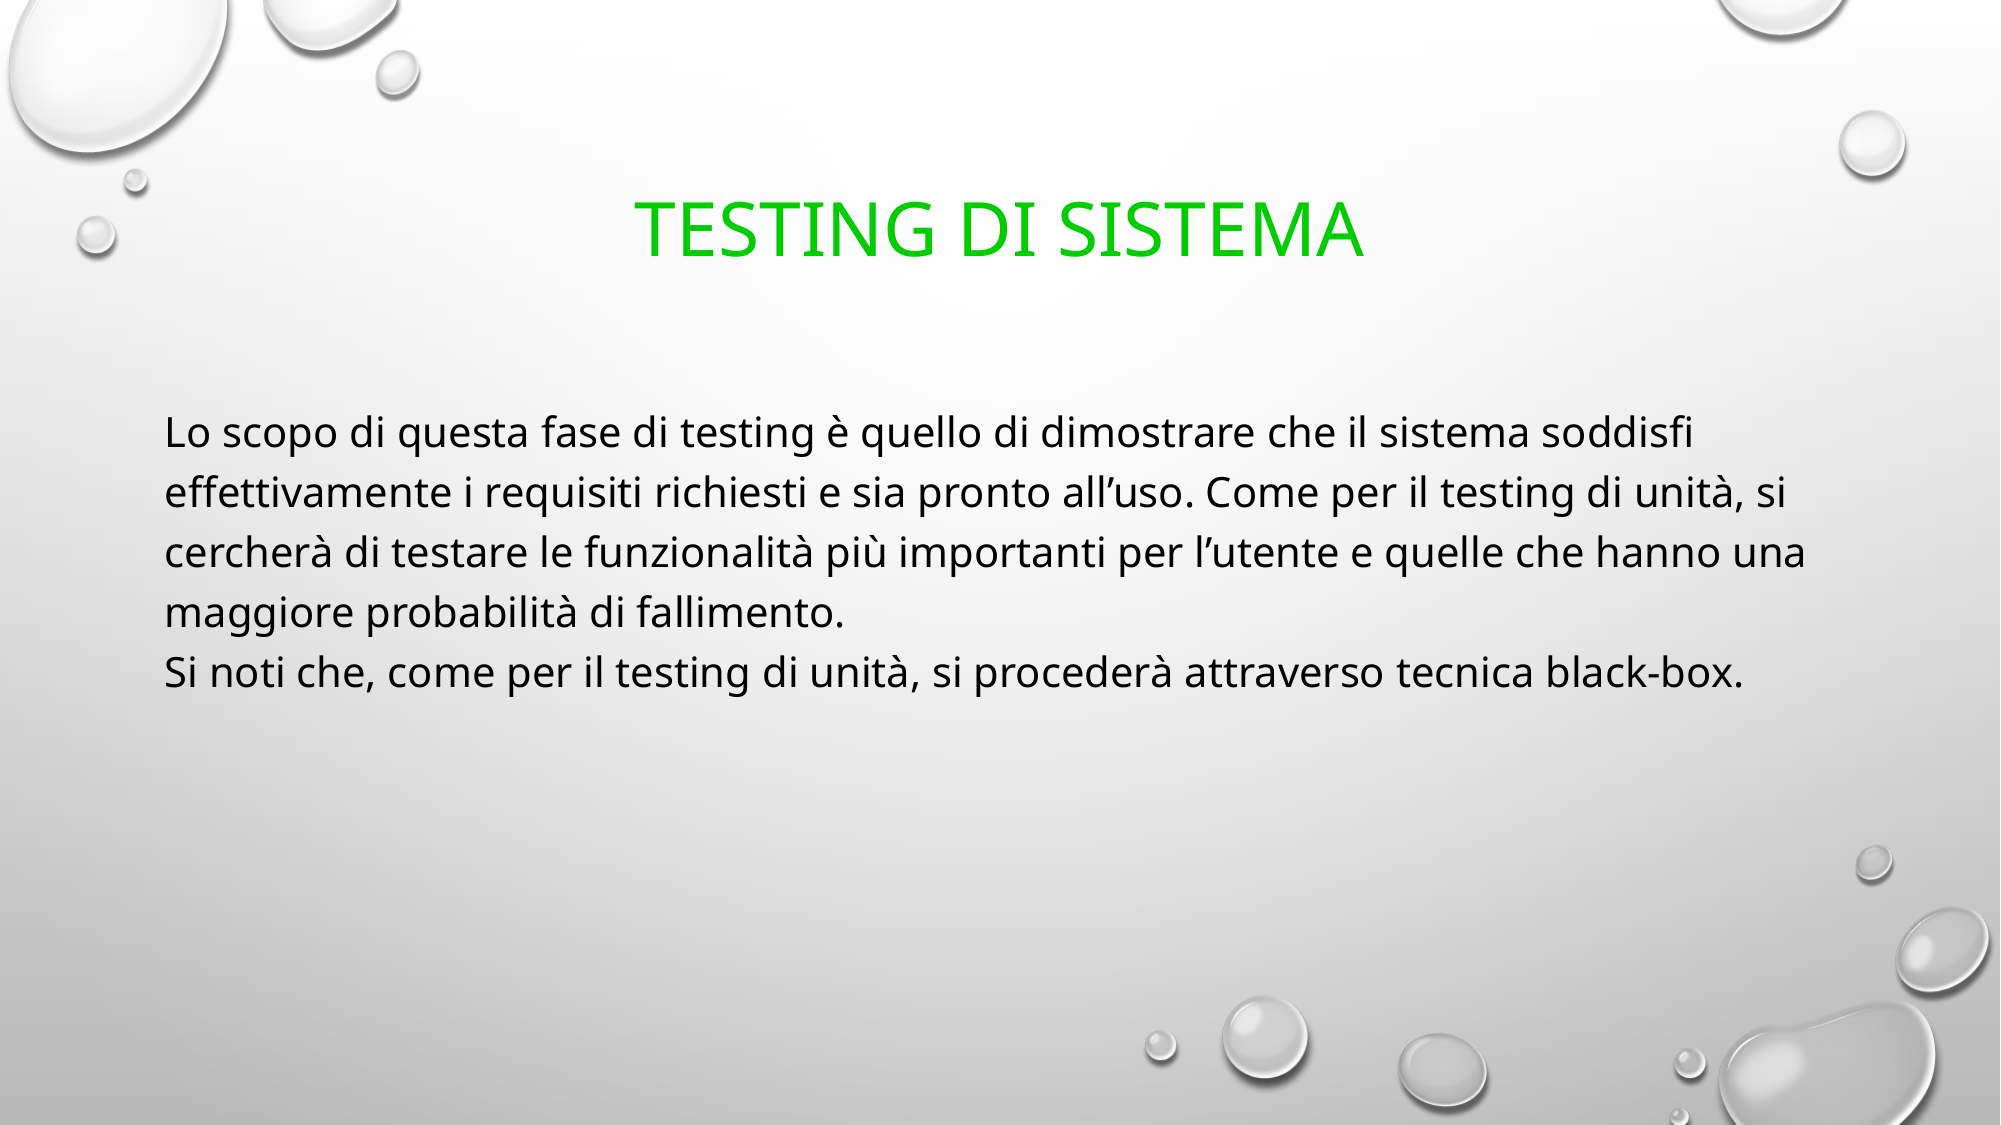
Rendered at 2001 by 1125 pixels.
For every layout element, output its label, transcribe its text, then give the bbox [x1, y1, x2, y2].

list Lo scopo di questa fase di testing è quello di dimostrare che il sistema soddisfi effettivamente i requisiti richiesti e sia pronto all’uso. Come per il testing di unità, si cercherà di testare le funzionalità più importanti per l’utente e quelle che hanno una maggiore probabilità di fallimento. Si noti che, come per il testing di unità, si procederà attraverso tecnica black-box. [149, 388, 1850, 950]
title Testing di sistema [149, 101, 1851, 364]
